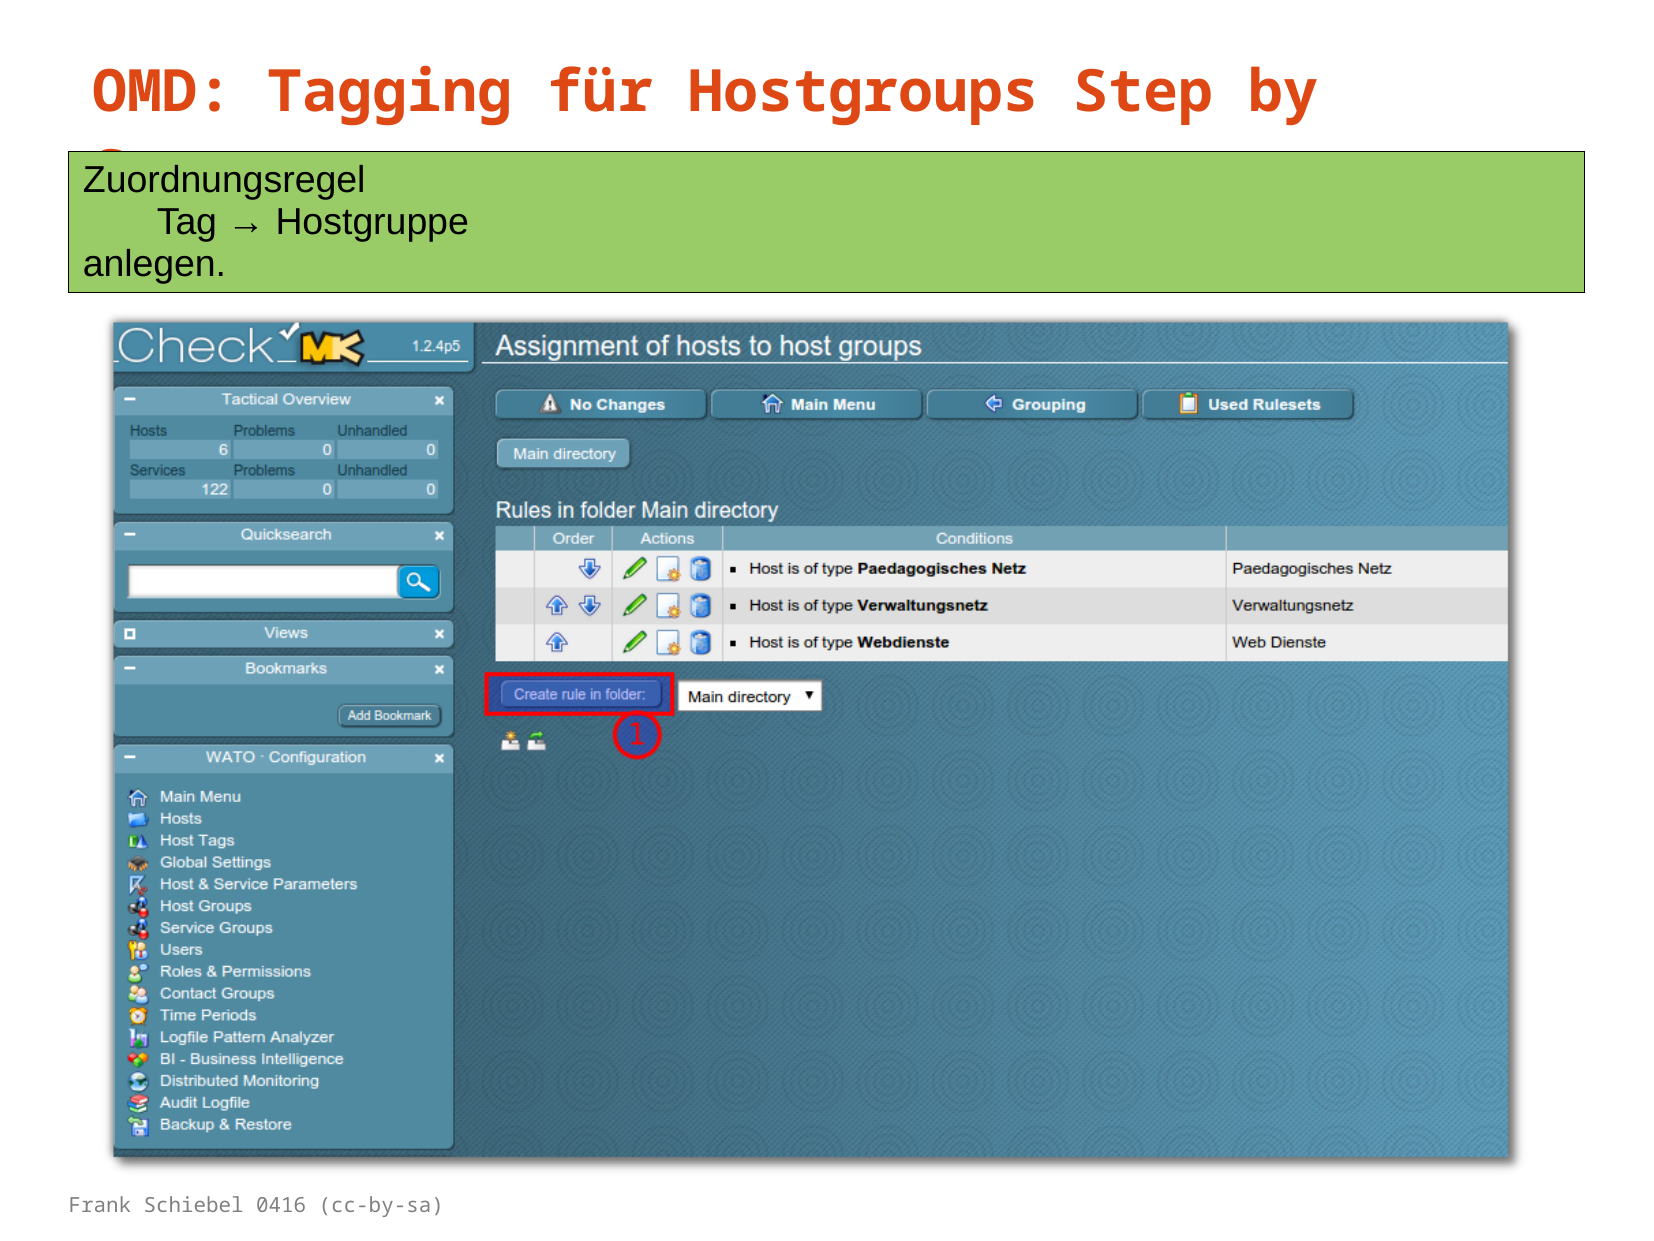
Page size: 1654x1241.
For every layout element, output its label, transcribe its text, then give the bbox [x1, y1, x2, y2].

picture [100, 309, 1530, 1179]
text_box Zuordnungsregel Tag → Hostgruppe anlegen. [68, 151, 1585, 293]
text_box OMD: Tagging für Hostgroups Step by Step [78, 42, 1449, 117]
